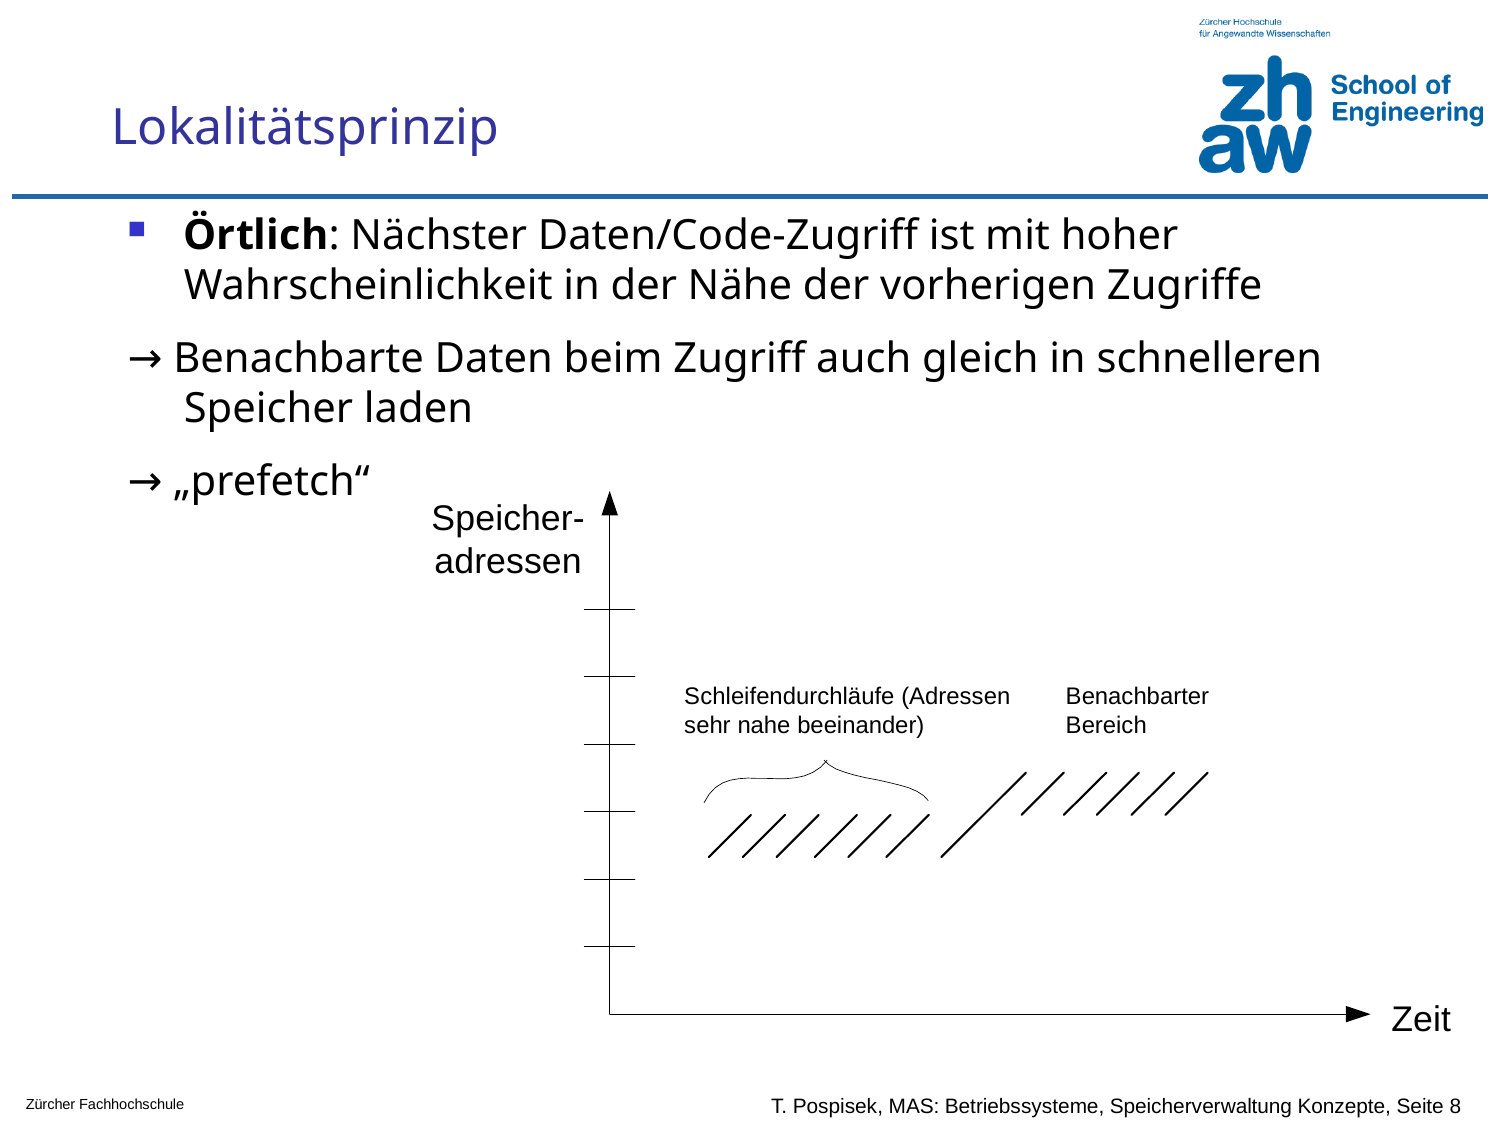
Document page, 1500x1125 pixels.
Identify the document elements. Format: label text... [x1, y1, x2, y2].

list Örtlich: Nächster Daten/Code-Zugriff ist mit hoher Wahrscheinlichkeit in der Nähe der vorherigen Zugriffe → Benachbarte Daten beim Zugriff auch gleich in schnelleren Speicher laden → „prefetch“ [112, 200, 1405, 350]
picture [367, 461, 1500, 1052]
picture [1199, 19, 1483, 173]
title Lokalitätsprinzip [96, 50, 1375, 163]
